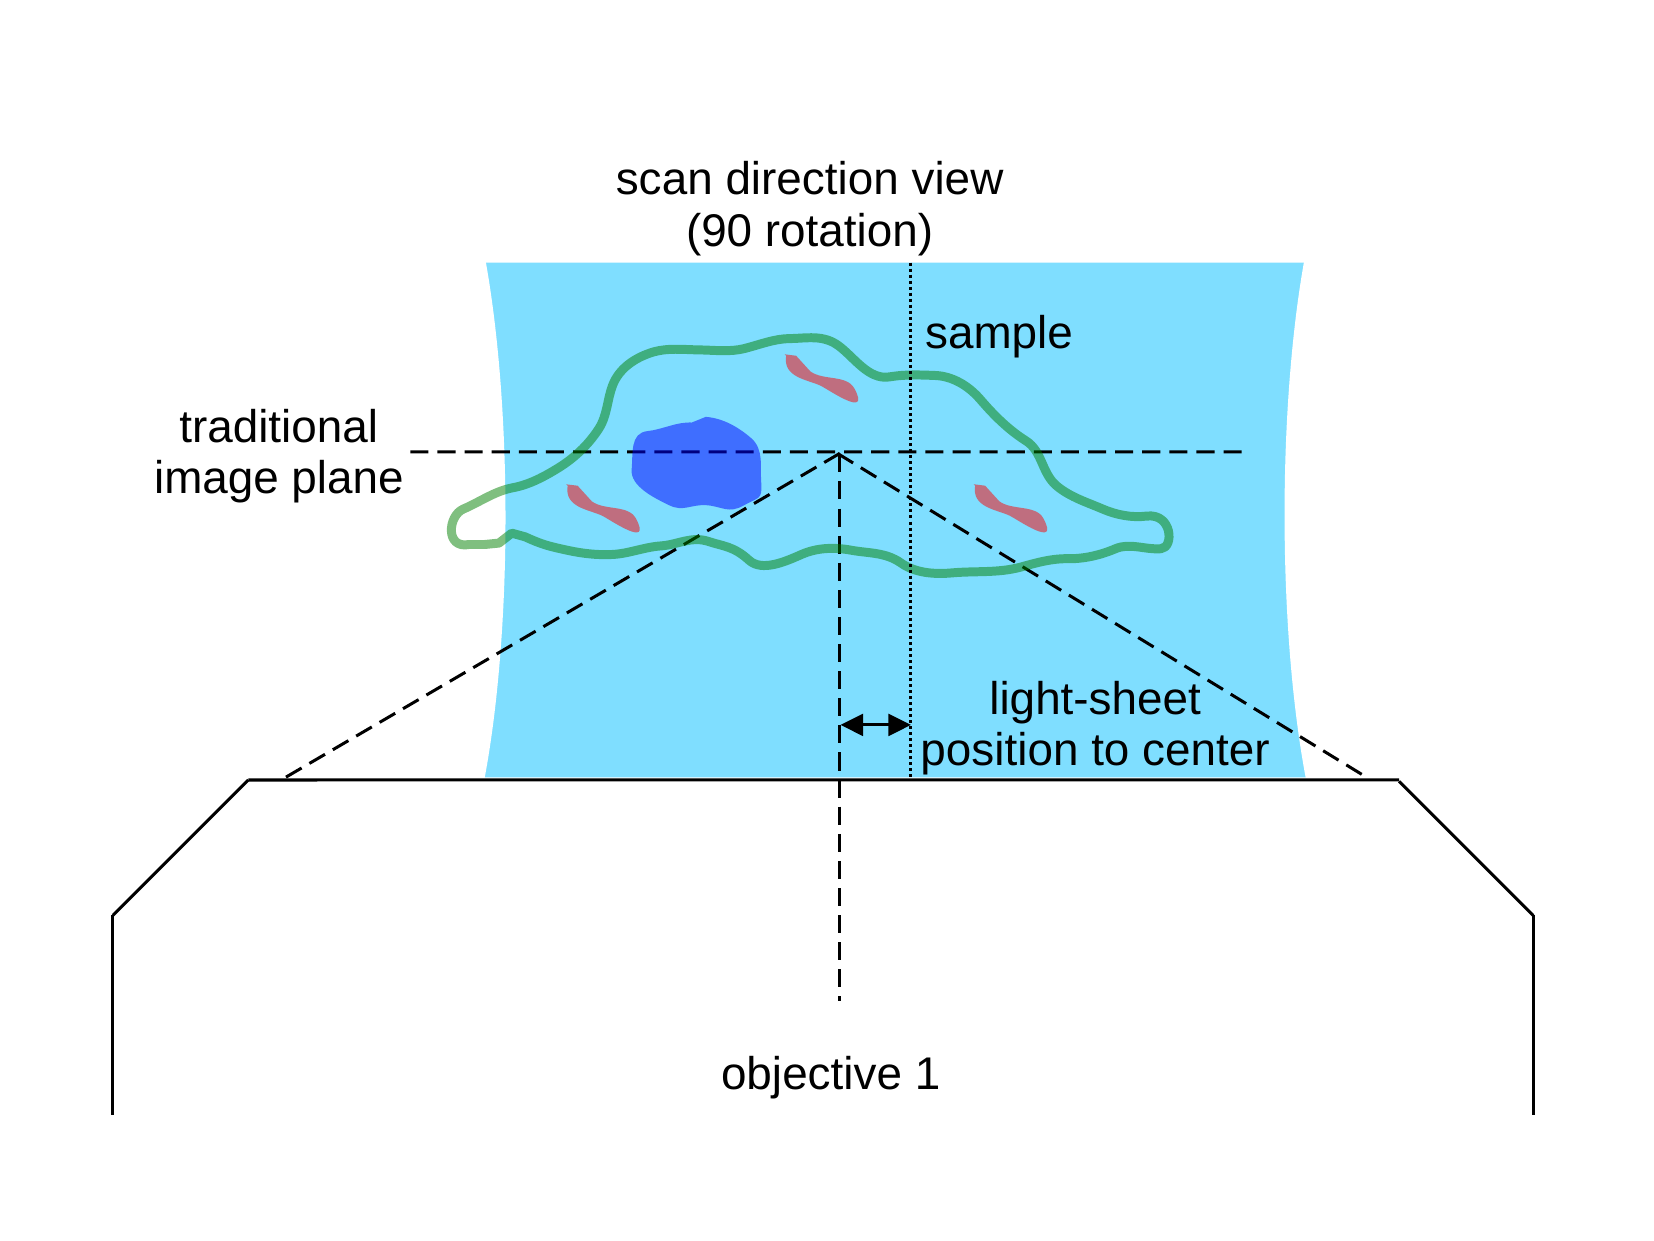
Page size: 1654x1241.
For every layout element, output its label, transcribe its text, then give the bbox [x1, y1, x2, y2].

text_box light-sheet position to center [900, 665, 1291, 835]
text_box traditional image plane [132, 393, 426, 614]
text_box scan direction view (90 rotation) [581, 145, 1039, 315]
text_box objective 1 [640, 1040, 1021, 1112]
text_box sample [882, 299, 1116, 381]
text_box [0, 0, 1654, 1238]
